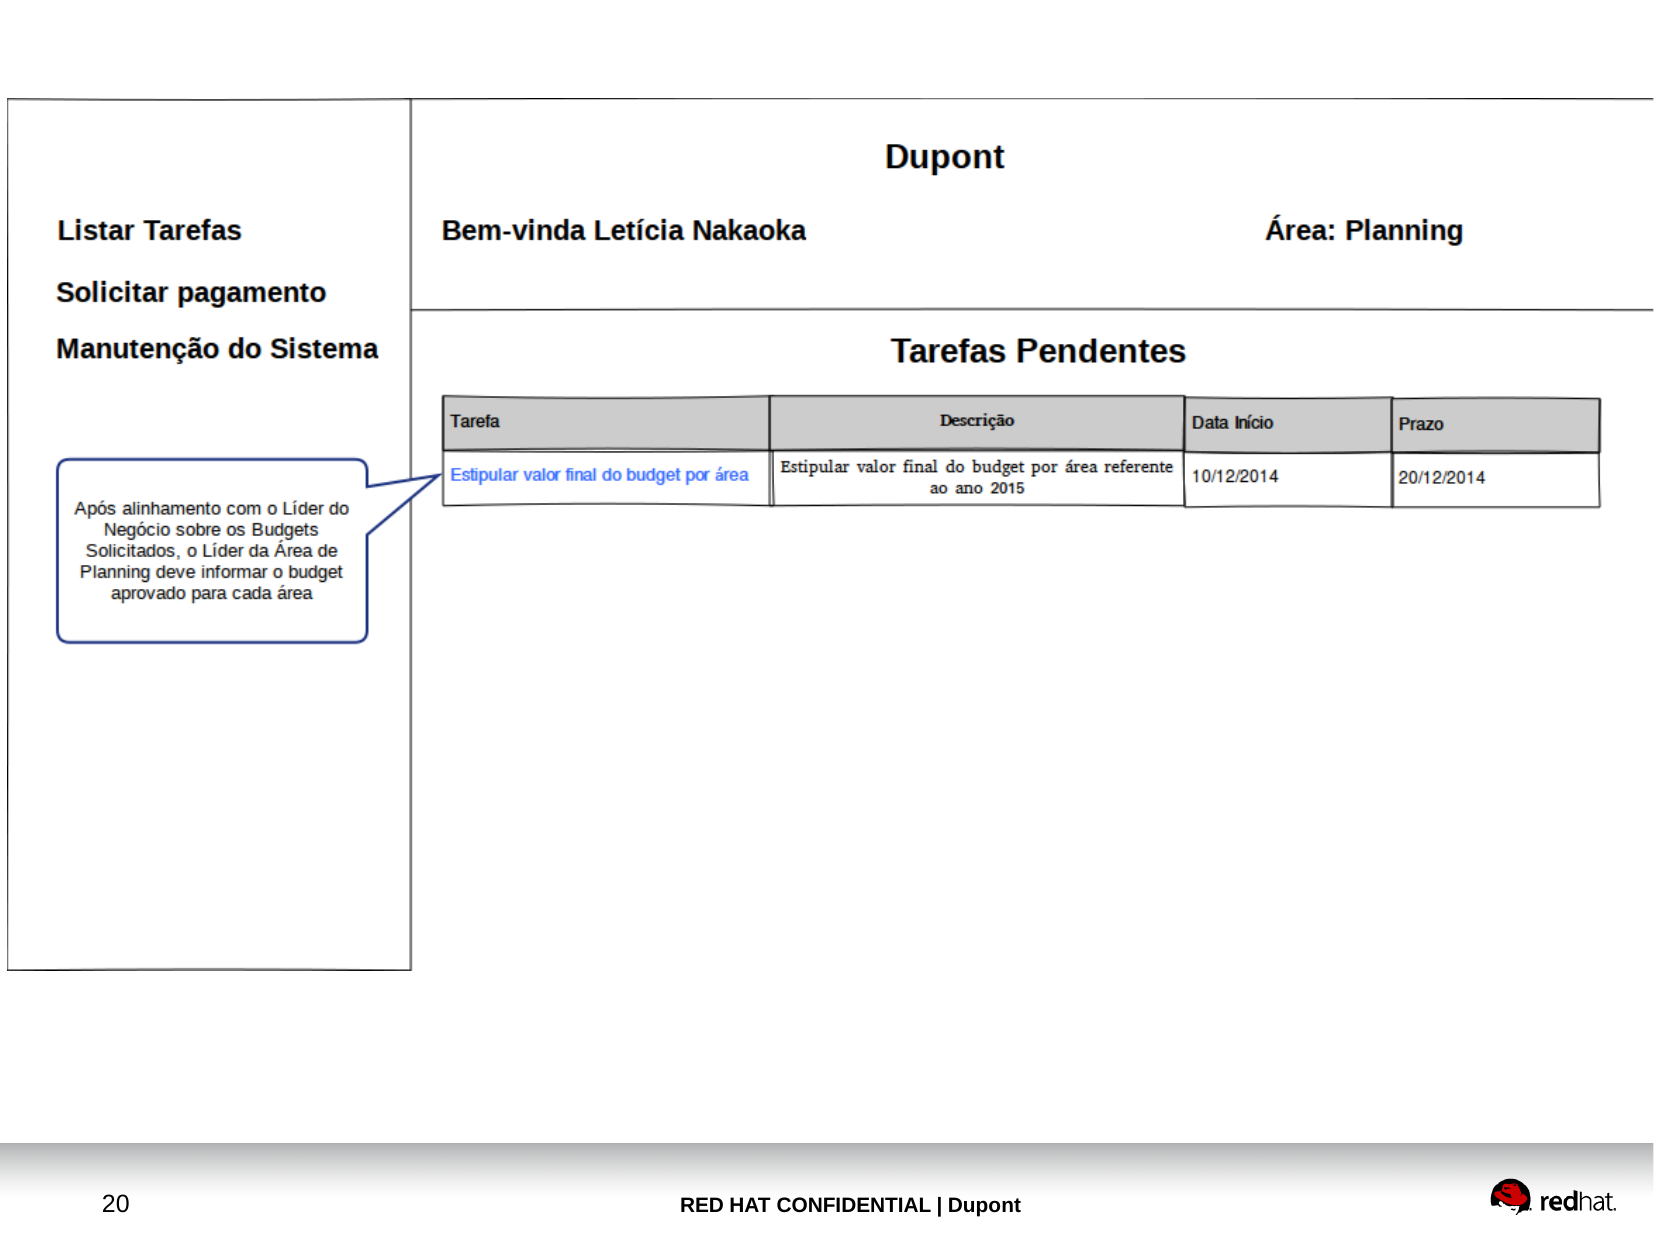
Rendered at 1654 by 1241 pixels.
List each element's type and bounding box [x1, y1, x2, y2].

picture [0, 1143, 1654, 1241]
picture [7, 98, 1654, 971]
